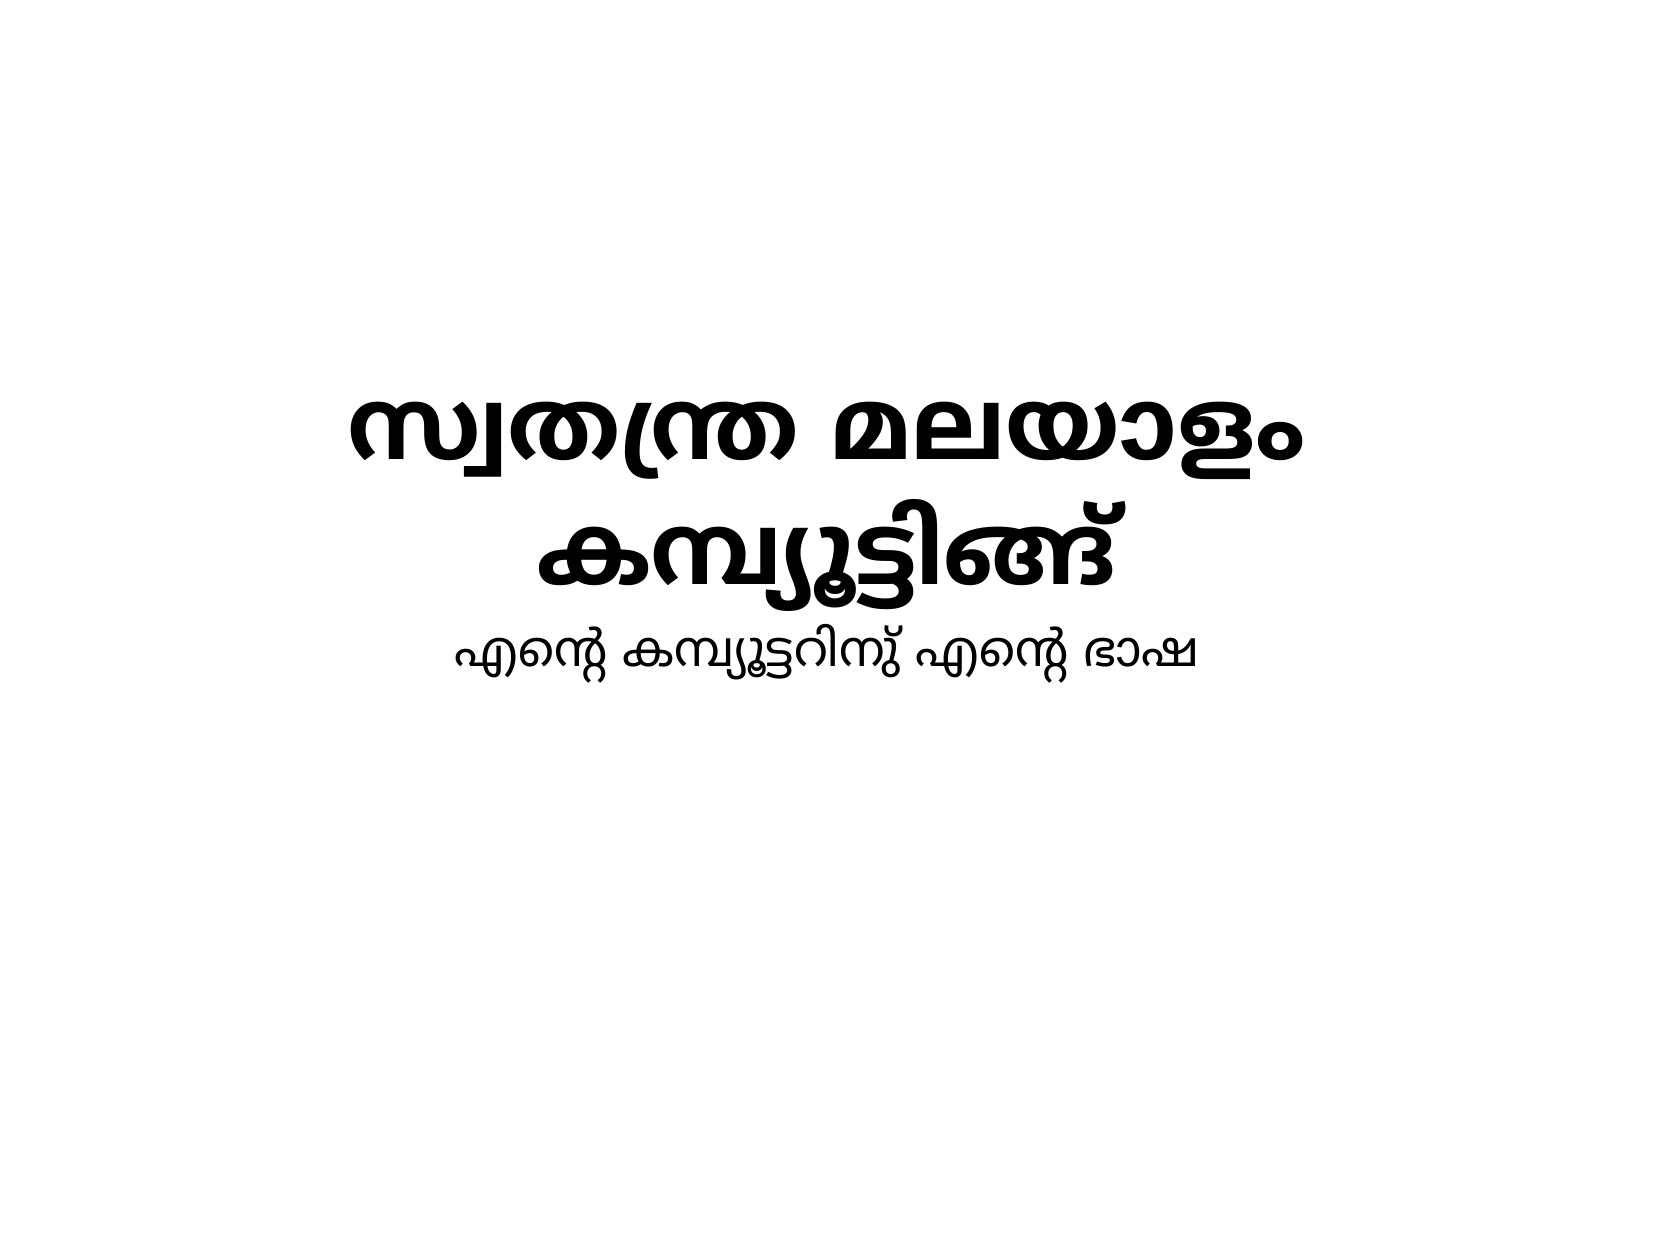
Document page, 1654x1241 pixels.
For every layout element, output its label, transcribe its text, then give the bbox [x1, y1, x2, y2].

subtitle സ്വതന്ത്ര മലയാളം കമ്പ്യൂട്ടിങ്ങ് എന്റെ കമ്പ്യൂട്ടറിനു് എന്റെ ഭാഷ [82, 49, 1571, 1010]
